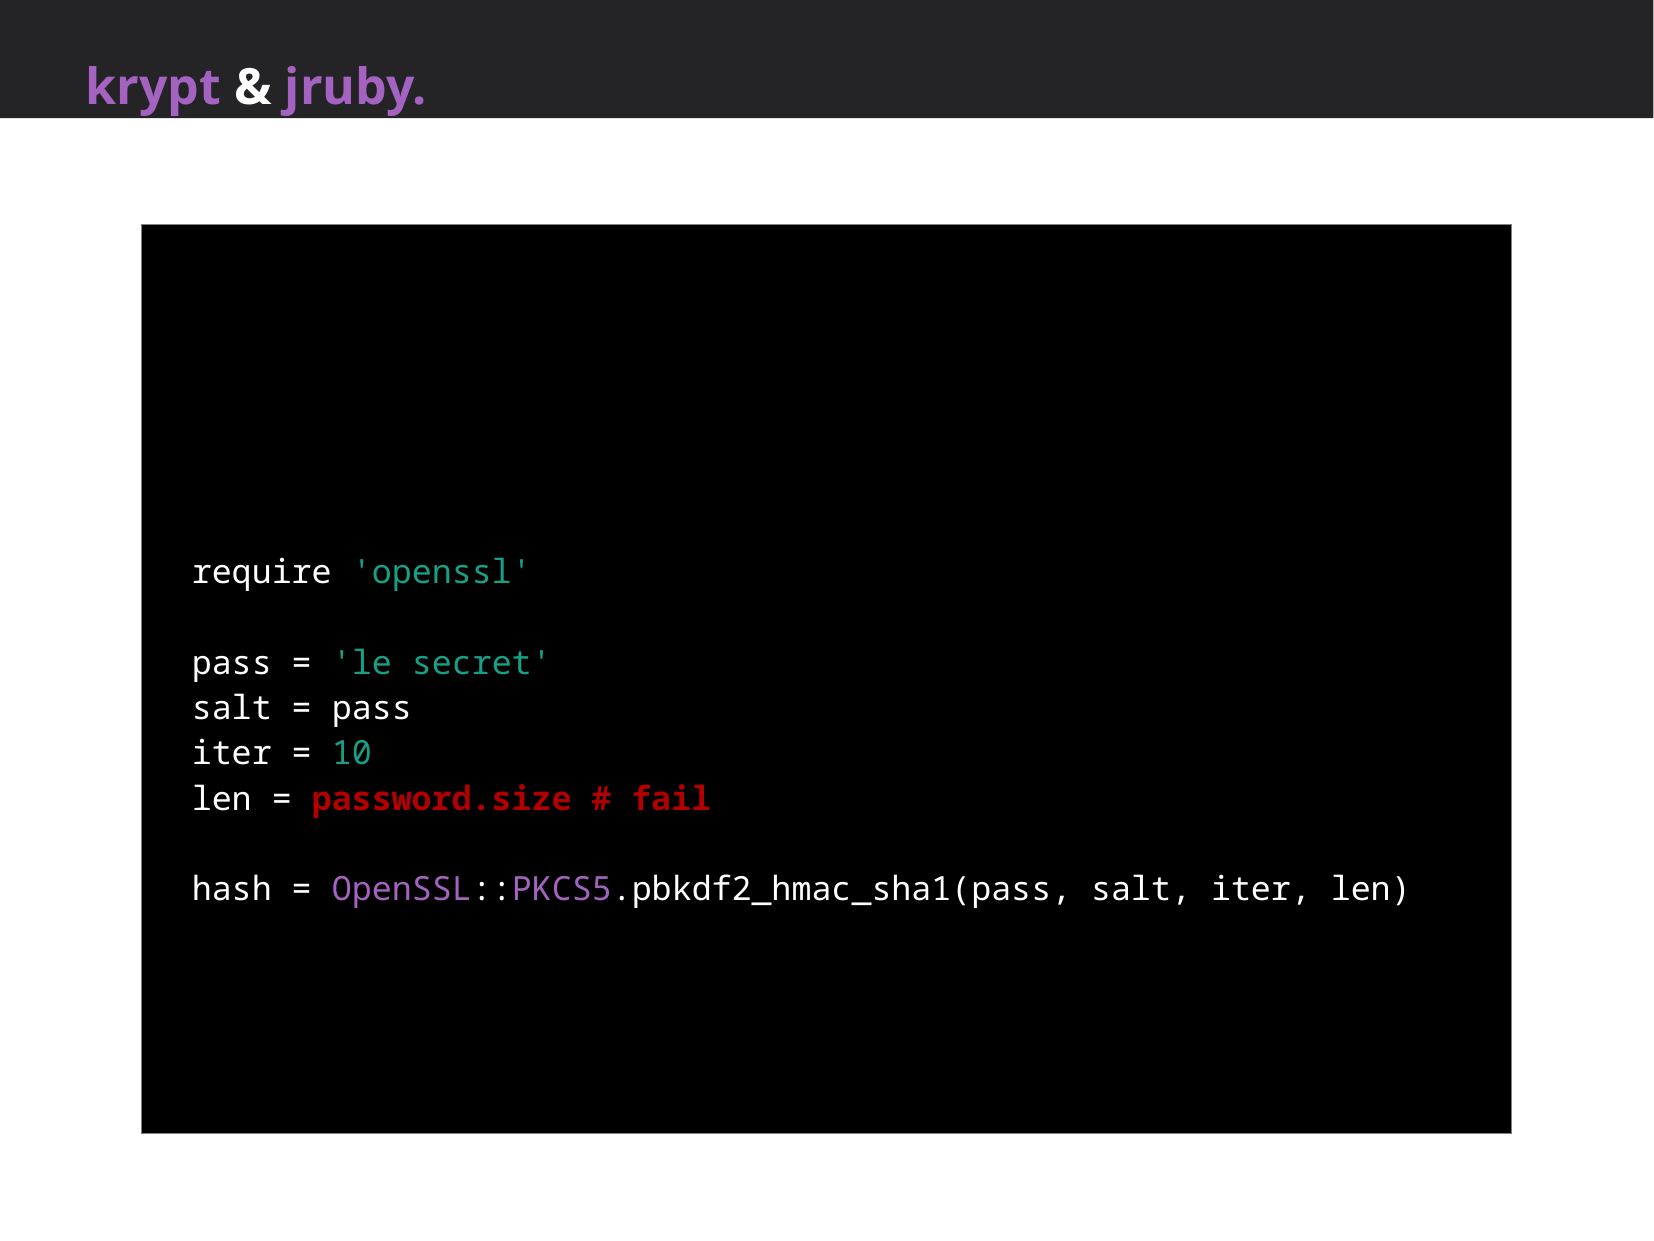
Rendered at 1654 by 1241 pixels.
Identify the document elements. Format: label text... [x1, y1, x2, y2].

text_box [0, 0, 1654, 119]
text_box require 'openssl' pass = 'le secret' salt = pass iter = 10 len = password.size # fail hash = OpenSSL::PKCS5.pbkdf2_hmac_sha1(pass, salt, iter, len) [177, 224, 1512, 856]
text_box krypt & jruby. [70, 43, 1359, 119]
text_box [141, 224, 1512, 1134]
